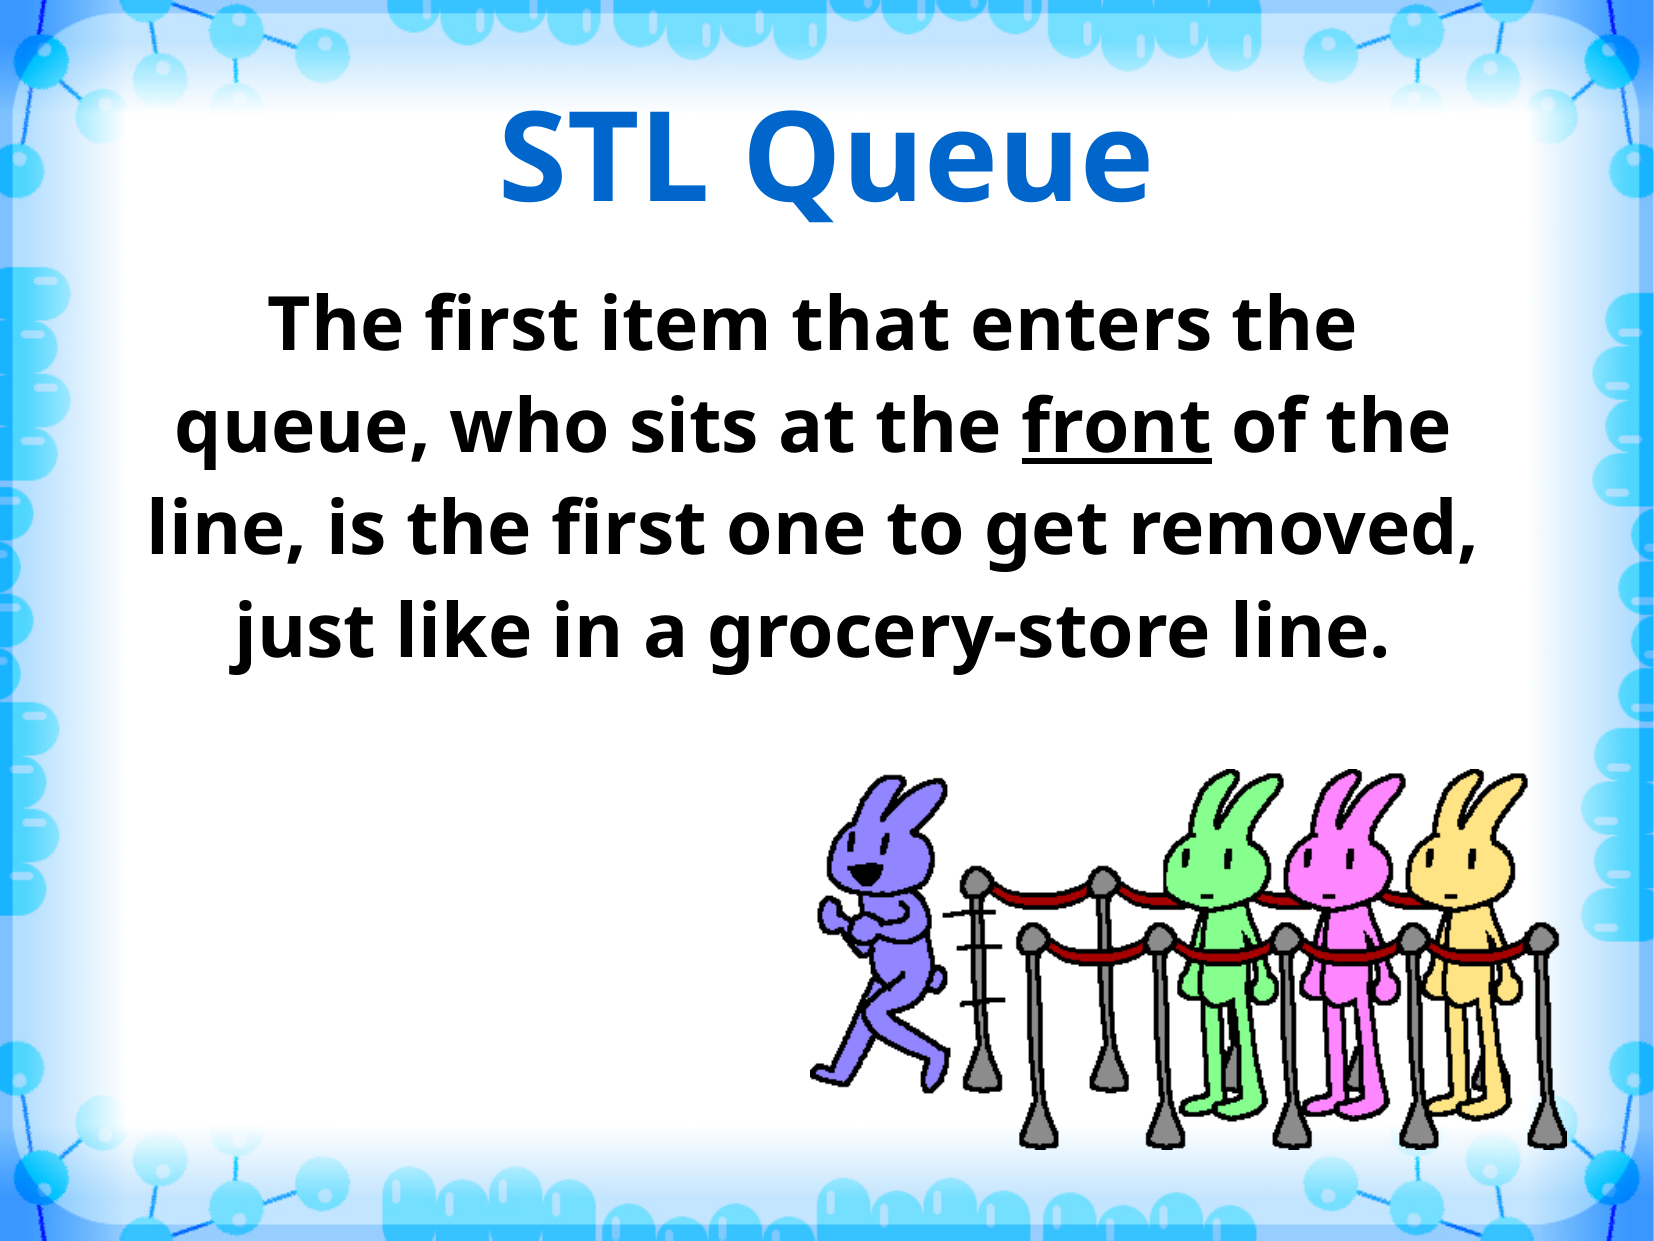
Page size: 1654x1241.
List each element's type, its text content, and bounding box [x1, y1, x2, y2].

picture [0, 0, 1654, 1241]
title STL Queue [82, 49, 1571, 257]
text_box The first item that enters the queue, who sits at the front of the line, is the first one to get removed, just like in a grocery-store line. [135, 270, 1492, 718]
